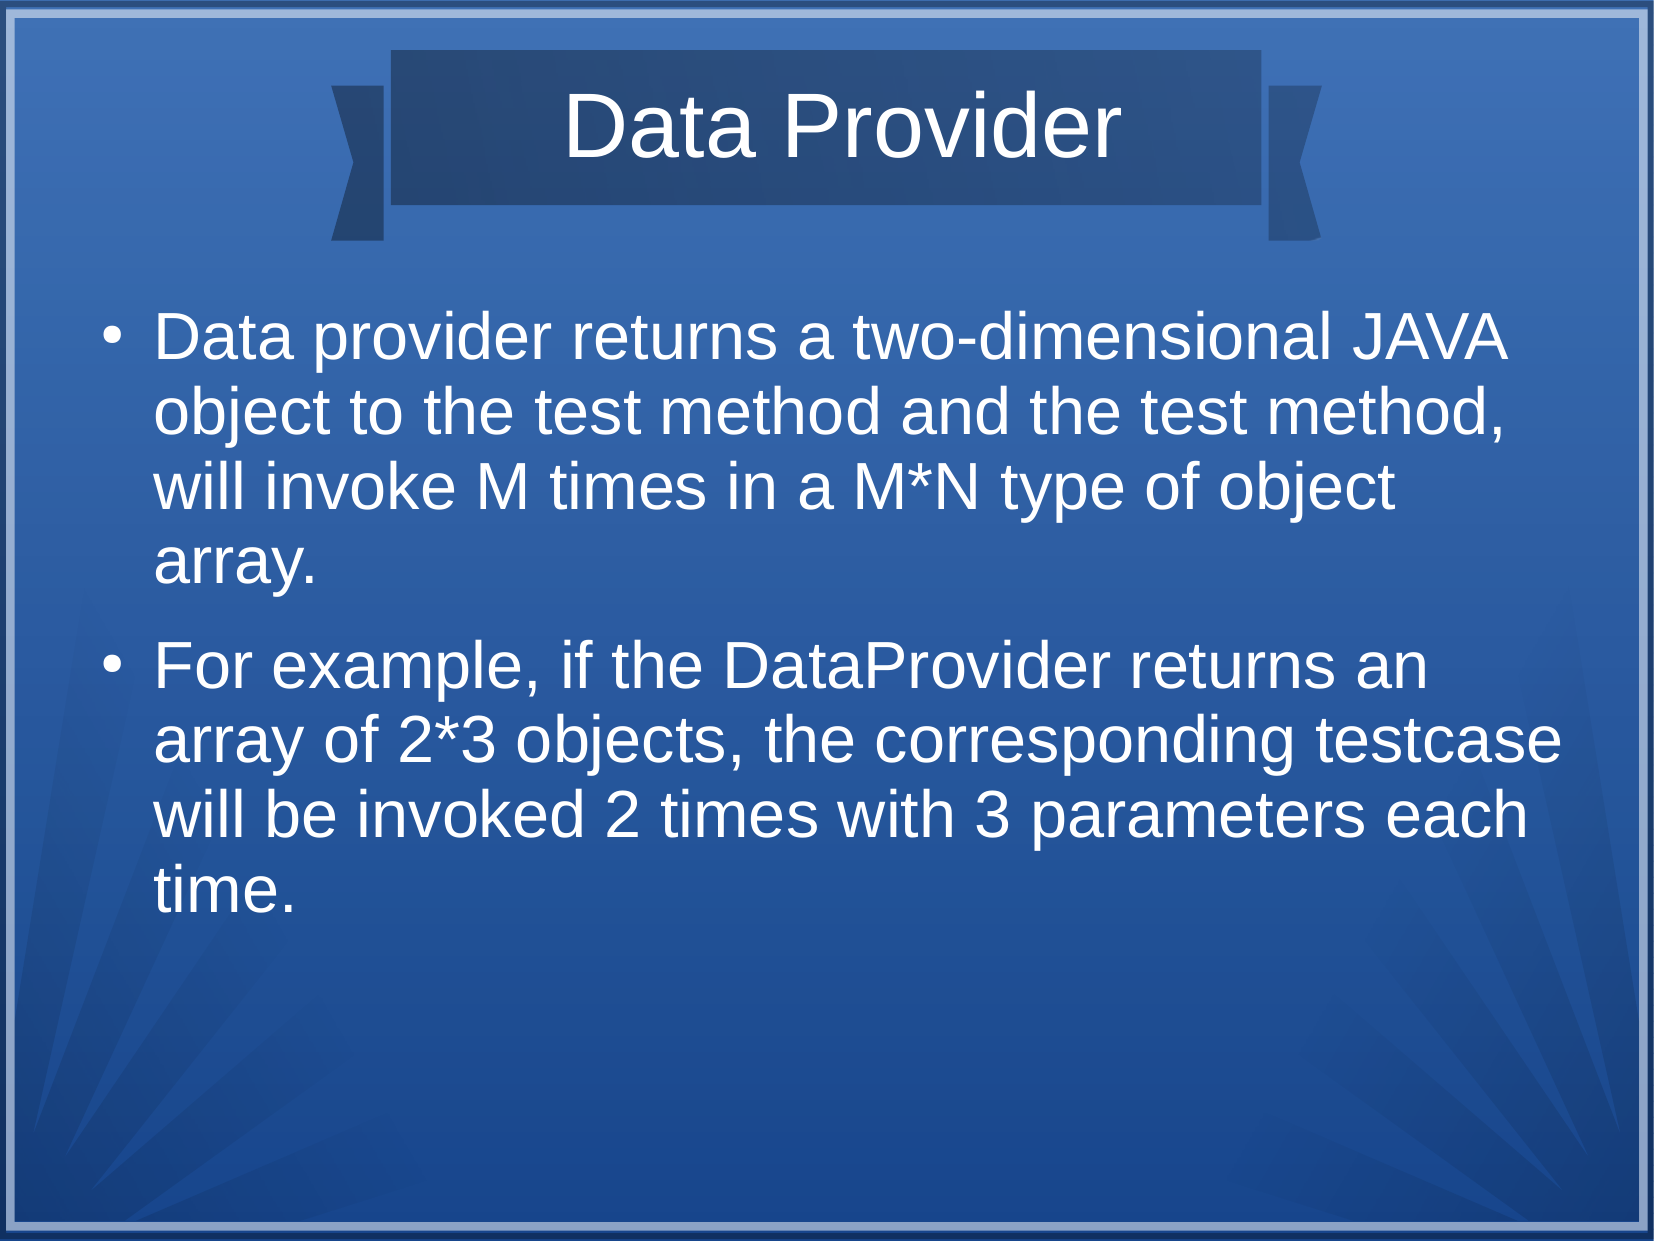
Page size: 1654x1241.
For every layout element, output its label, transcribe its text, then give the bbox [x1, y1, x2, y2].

title Data Provider [389, 47, 1264, 205]
list Data provider returns a two-dimensional JAVA object to the test method and the test method, will invoke M times in a M*N type of object array. For example, if the DataProvider returns an array of 2*3 objects, the corresponding testcase will be invoked 2 times with 3 parameters each time. [82, 299, 1571, 1130]
